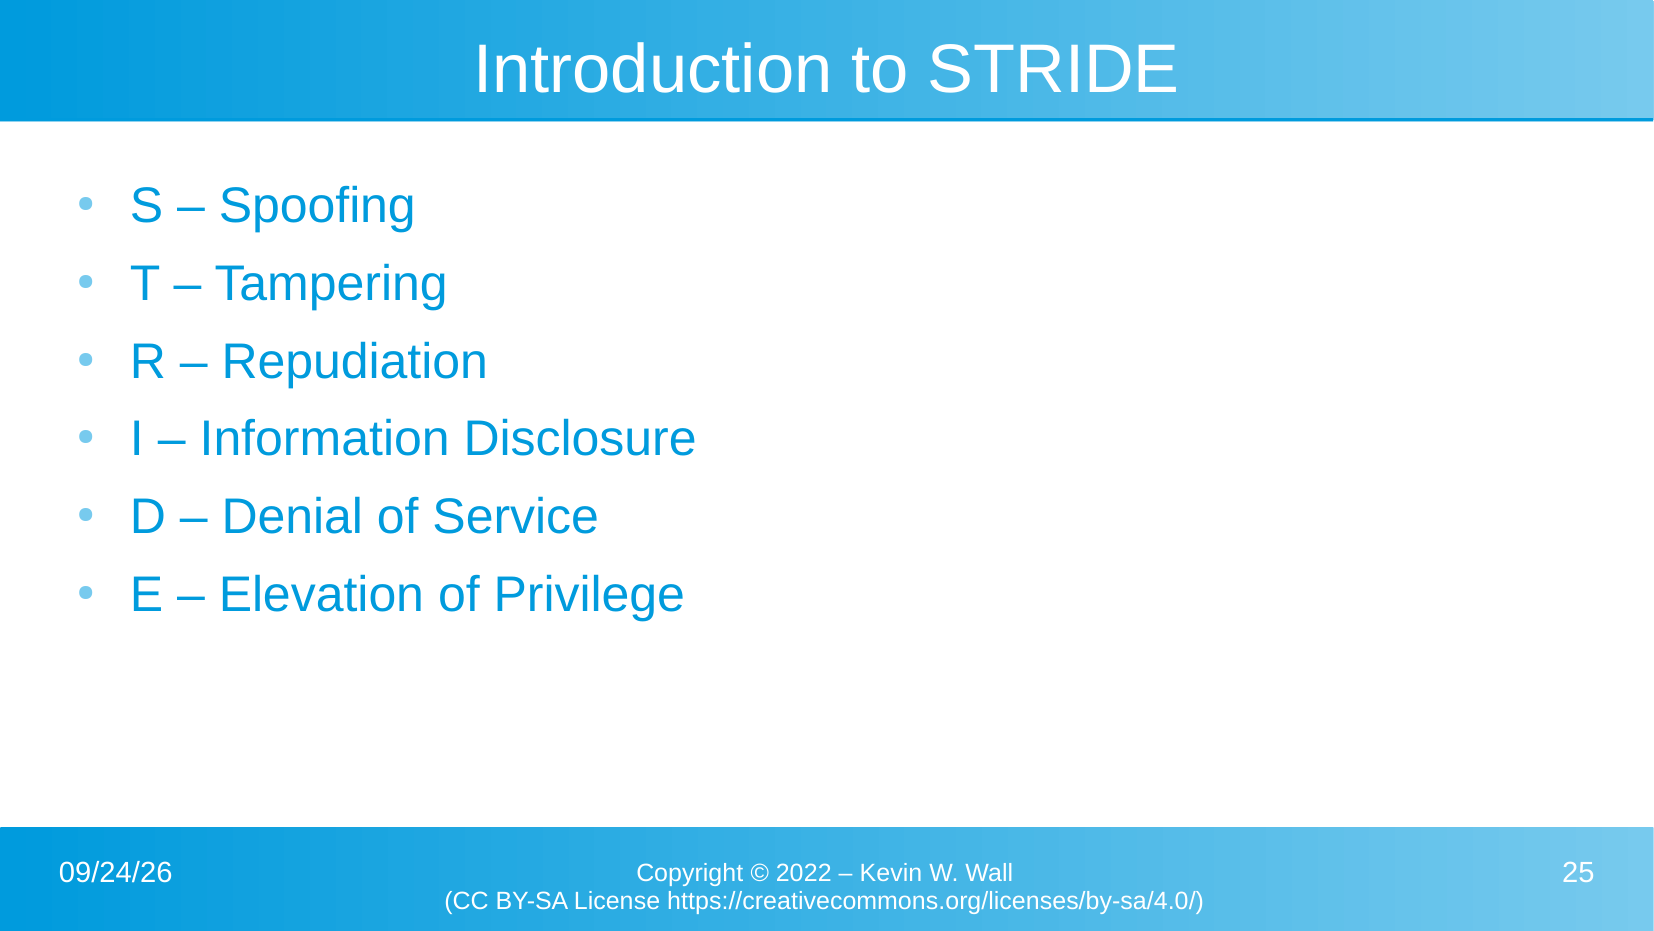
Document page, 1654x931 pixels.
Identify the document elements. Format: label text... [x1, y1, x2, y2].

list S – Spoofing T – Tampering R – Repudiation I – Information Disclosure D – Denial of Service E – Elevation of Privilege [59, 177, 1595, 768]
title Introduction to STRIDE [59, 29, 1595, 108]
